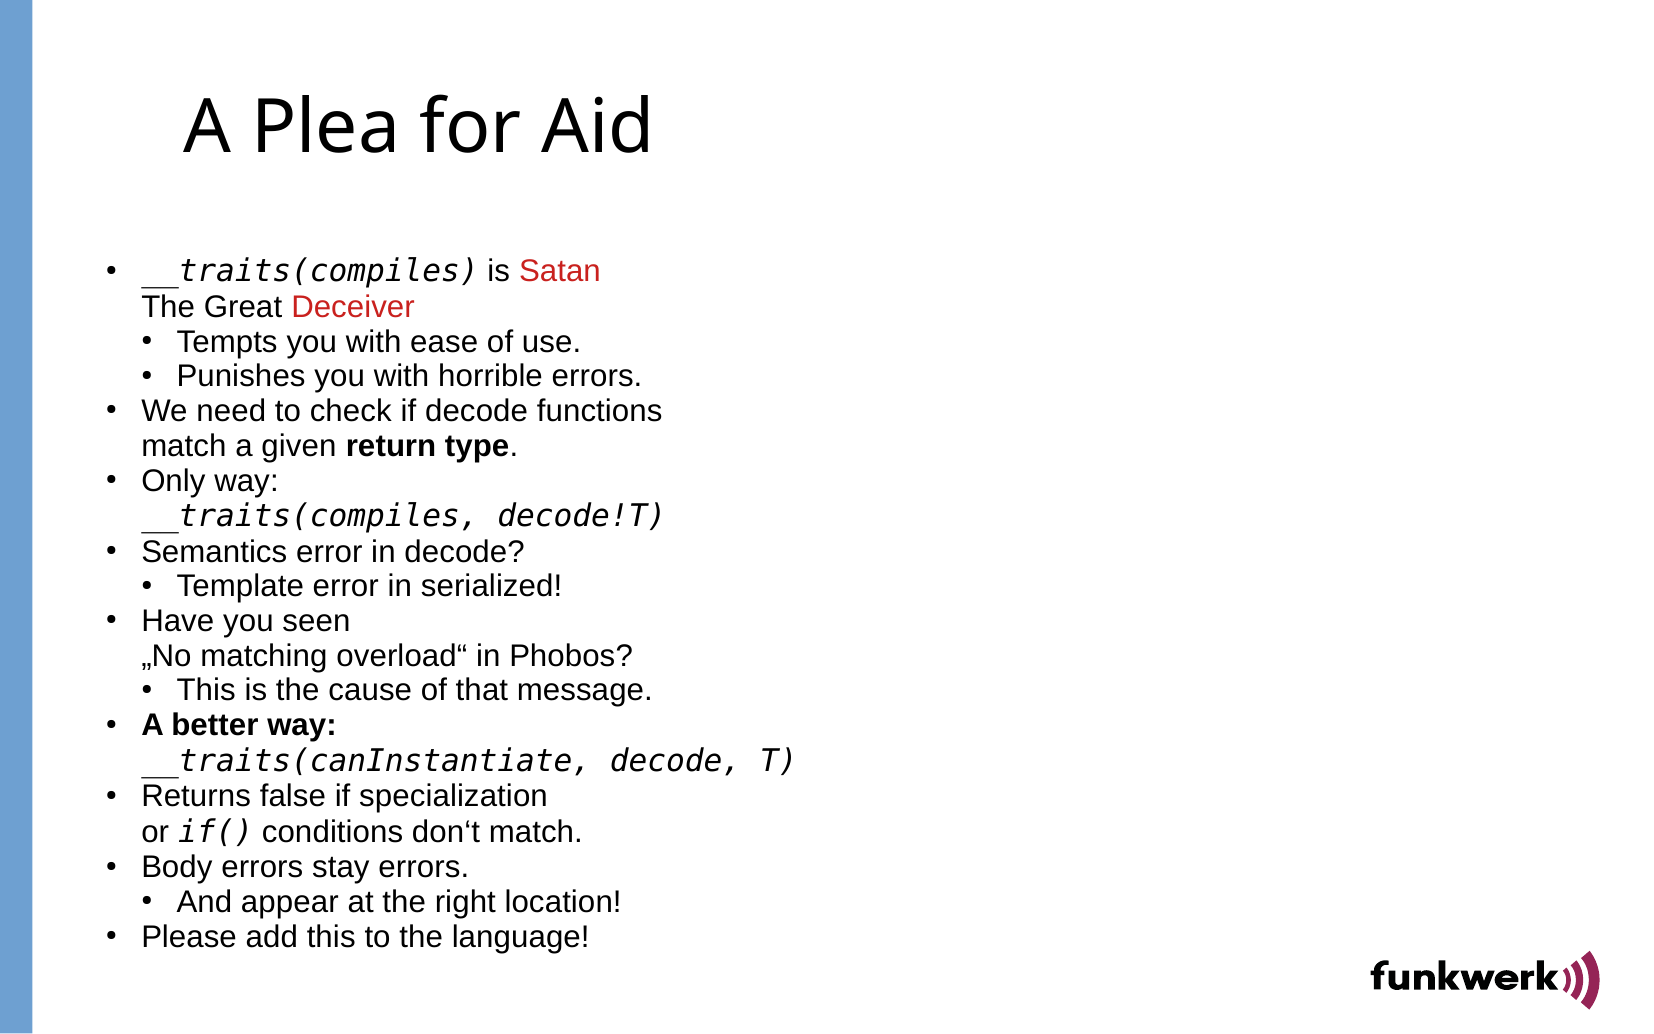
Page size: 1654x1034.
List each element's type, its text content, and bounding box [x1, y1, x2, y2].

text_box __traits(compiles) is Satan The Great Deceiver Tempts you with ease of use. Punishes you with horrible errors. We need to check if decode functions match a given return type. Only way: __traits(compiles, decode!T) Semantics error in decode? Template error in serialized! Have you seen „No matching overload“ in Phobos? This is the cause of that message. A better way: __traits(canInstantiate, decode, T) Returns false if specialization or if() conditions don‘t match. Body errors stay errors. And appear at the right location! Please add this to the language! [91, 245, 887, 1003]
text_box A Plea for Aid [169, 65, 1546, 221]
